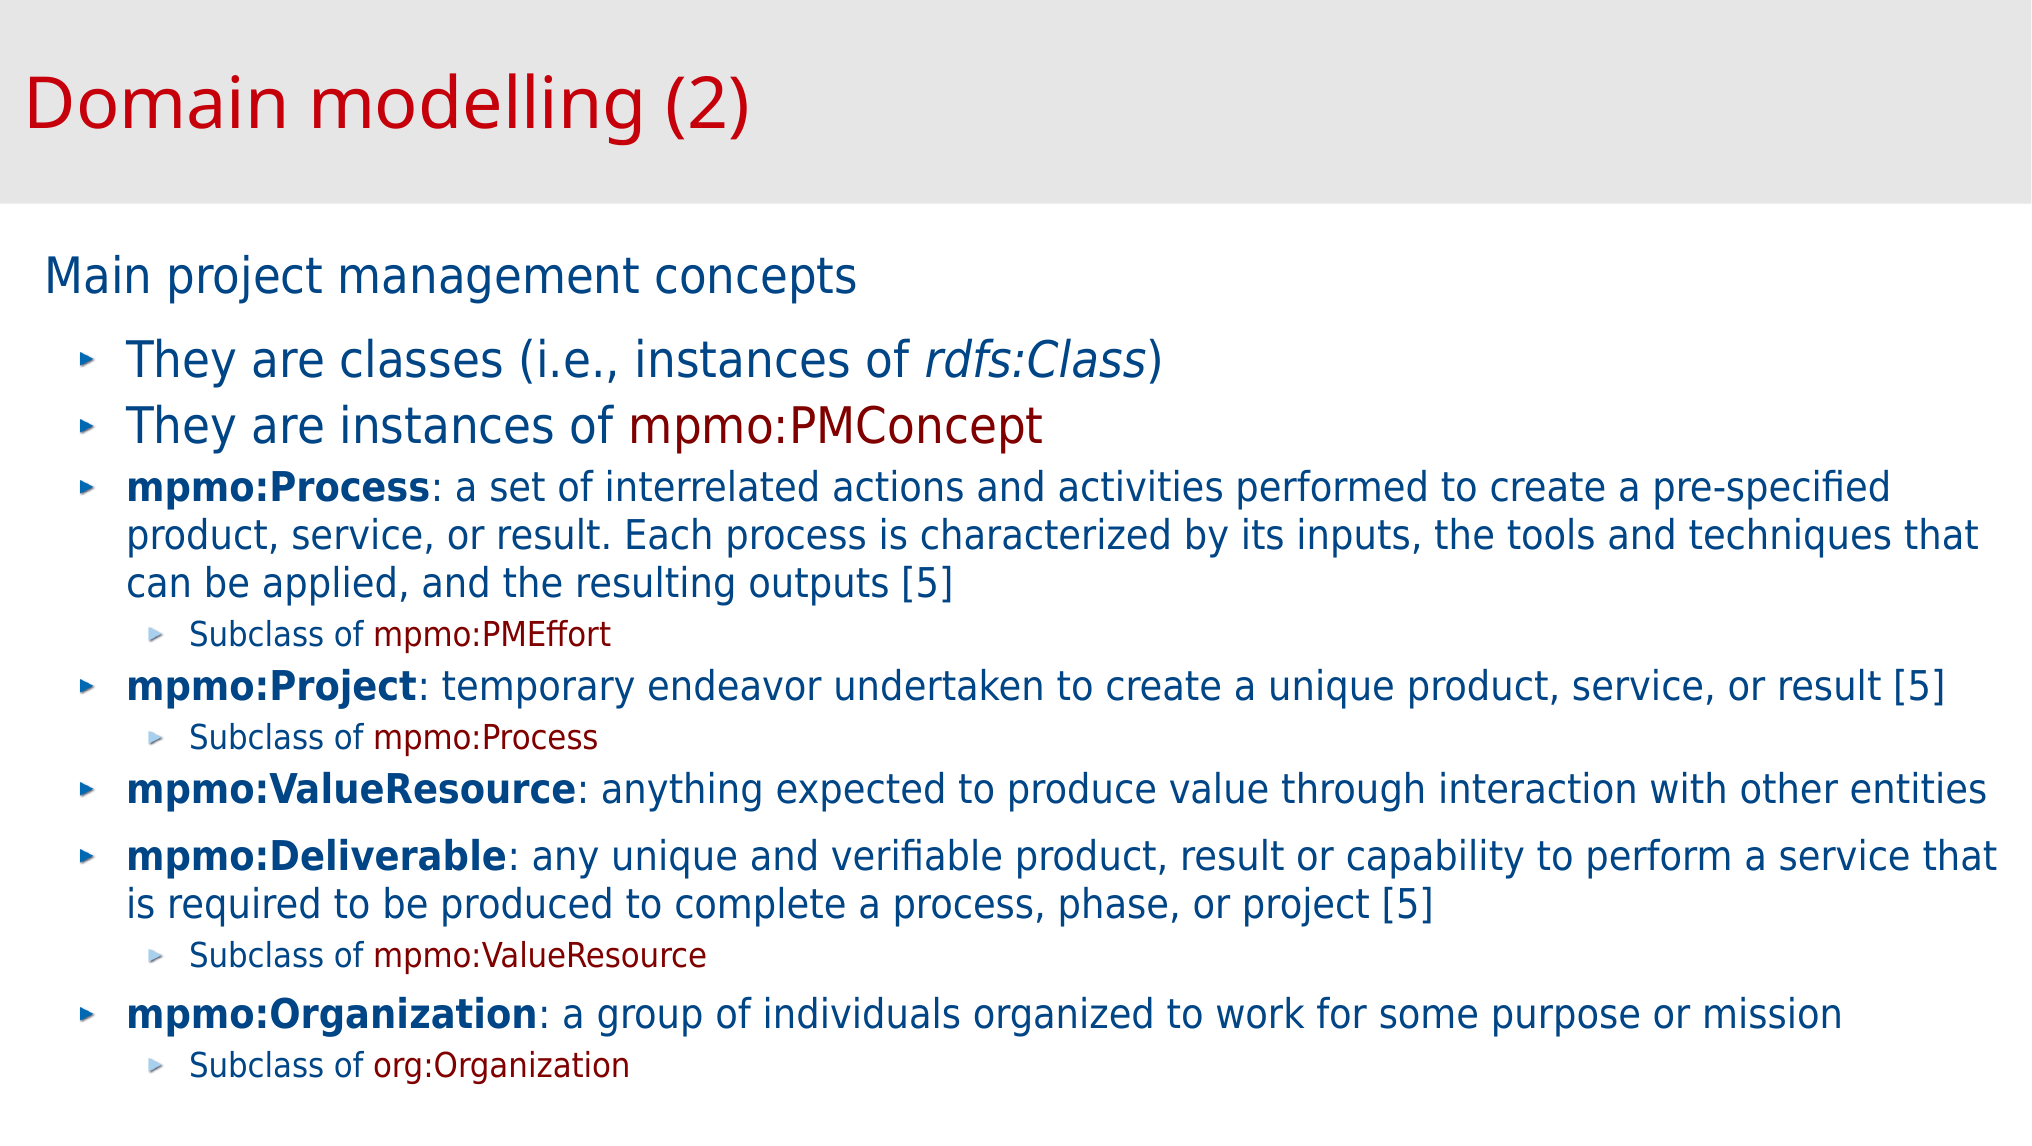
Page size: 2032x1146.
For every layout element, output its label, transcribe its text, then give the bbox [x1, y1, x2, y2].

list Main project management concepts They are classes (i.e., instances of rdfs:Class) They are instances of mpmo:PMConcept mpmo:Process: a set of interrelated actions and activities performed to create a pre-specified product, service, or result. Each process is characterized by its inputs, the tools and techniques that can be applied, and the resulting outputs [5] Subclass of mpmo:PMEffort mpmo:Project: temporary endeavor undertaken to create a unique product, service, or result [5] Subclass of mpmo:Process mpmo:ValueResource: anything expected to produce value through interaction with other entities mpmo:Deliverable: any unique and verifiable product, result or capability to perform a service that is required to be produced to complete a process, phase, or project [5] Subclass of mpmo:ValueResource mpmo:Organization: a group of individuals organized to work for some purpose or mission Subclass of org:Organization [0, 247, 2032, 1099]
title Domain modelling (2) [0, 0, 2032, 204]
